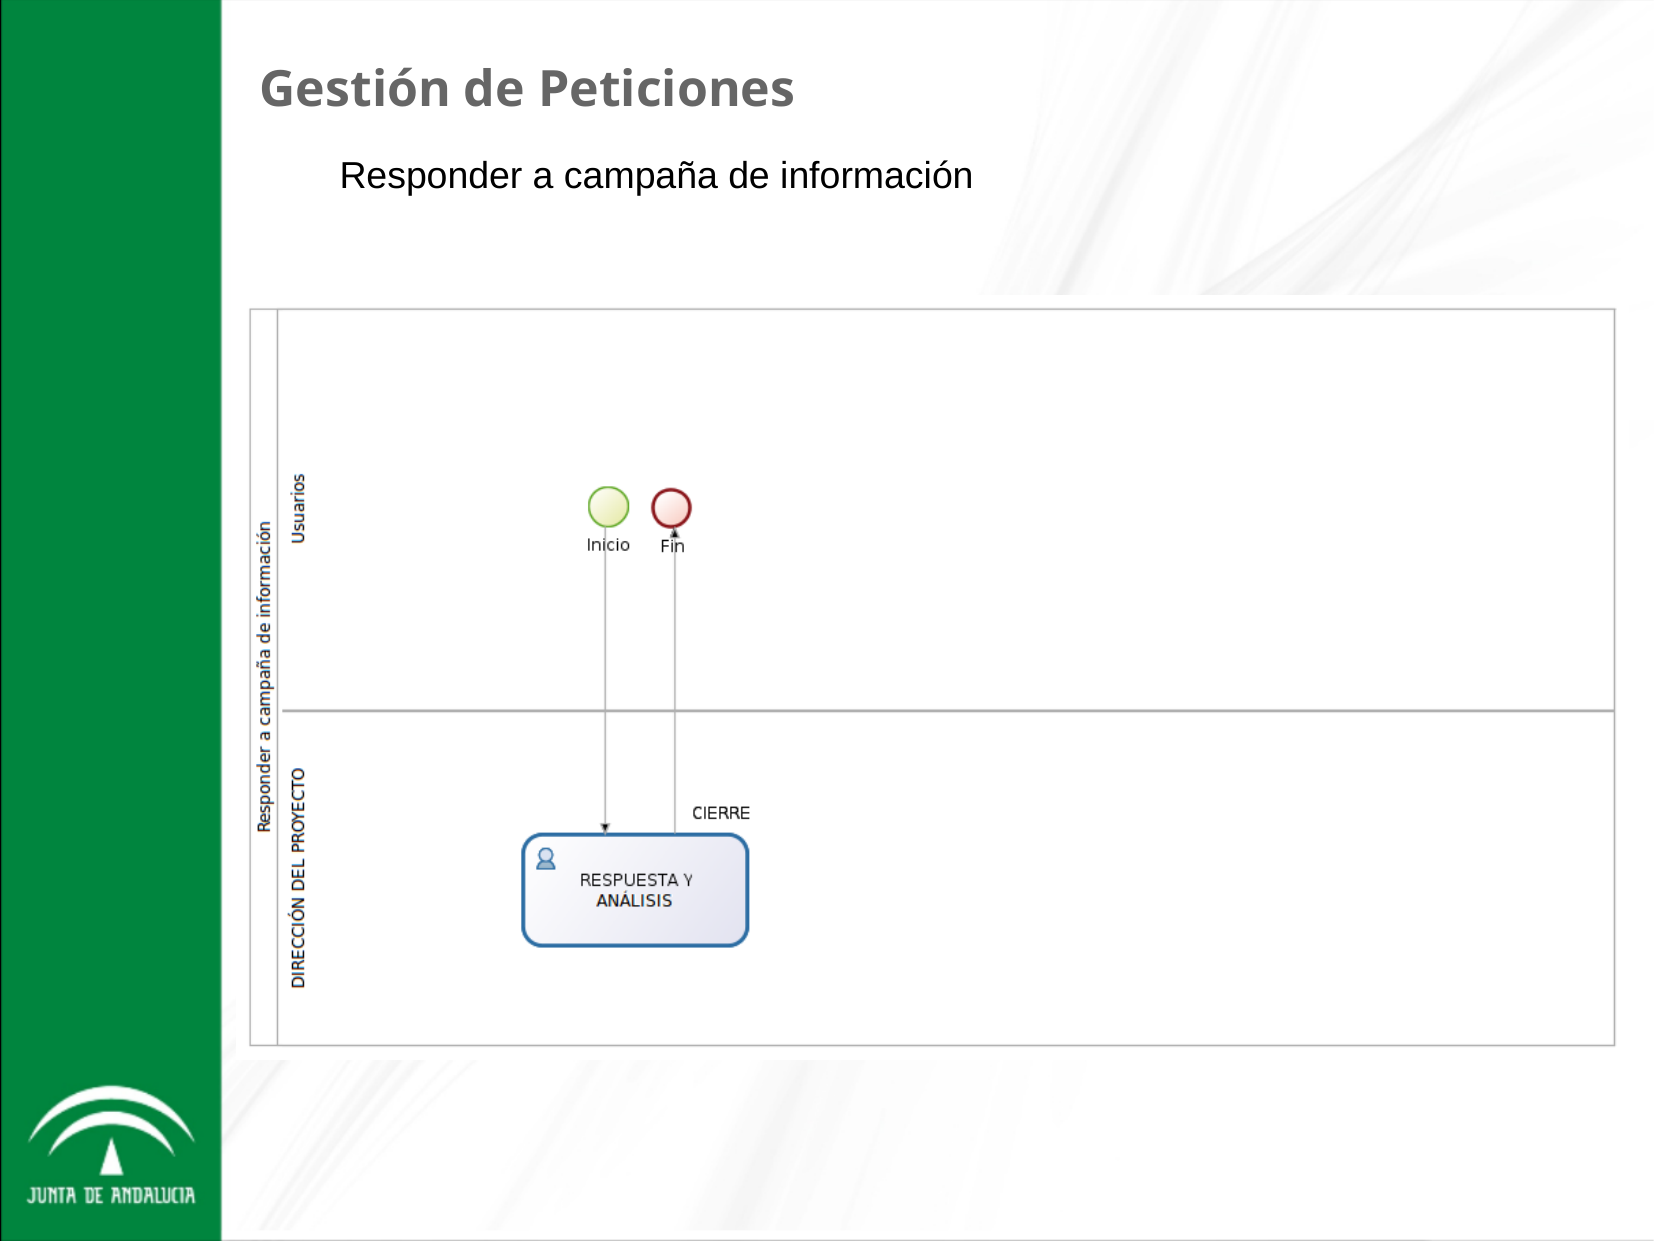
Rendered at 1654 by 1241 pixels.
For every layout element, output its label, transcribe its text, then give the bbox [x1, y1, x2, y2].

text_box Responder a campaña de información [324, 147, 989, 205]
title Gestión de Peticiones [259, 37, 1577, 136]
picture [0, 0, 1654, 1241]
